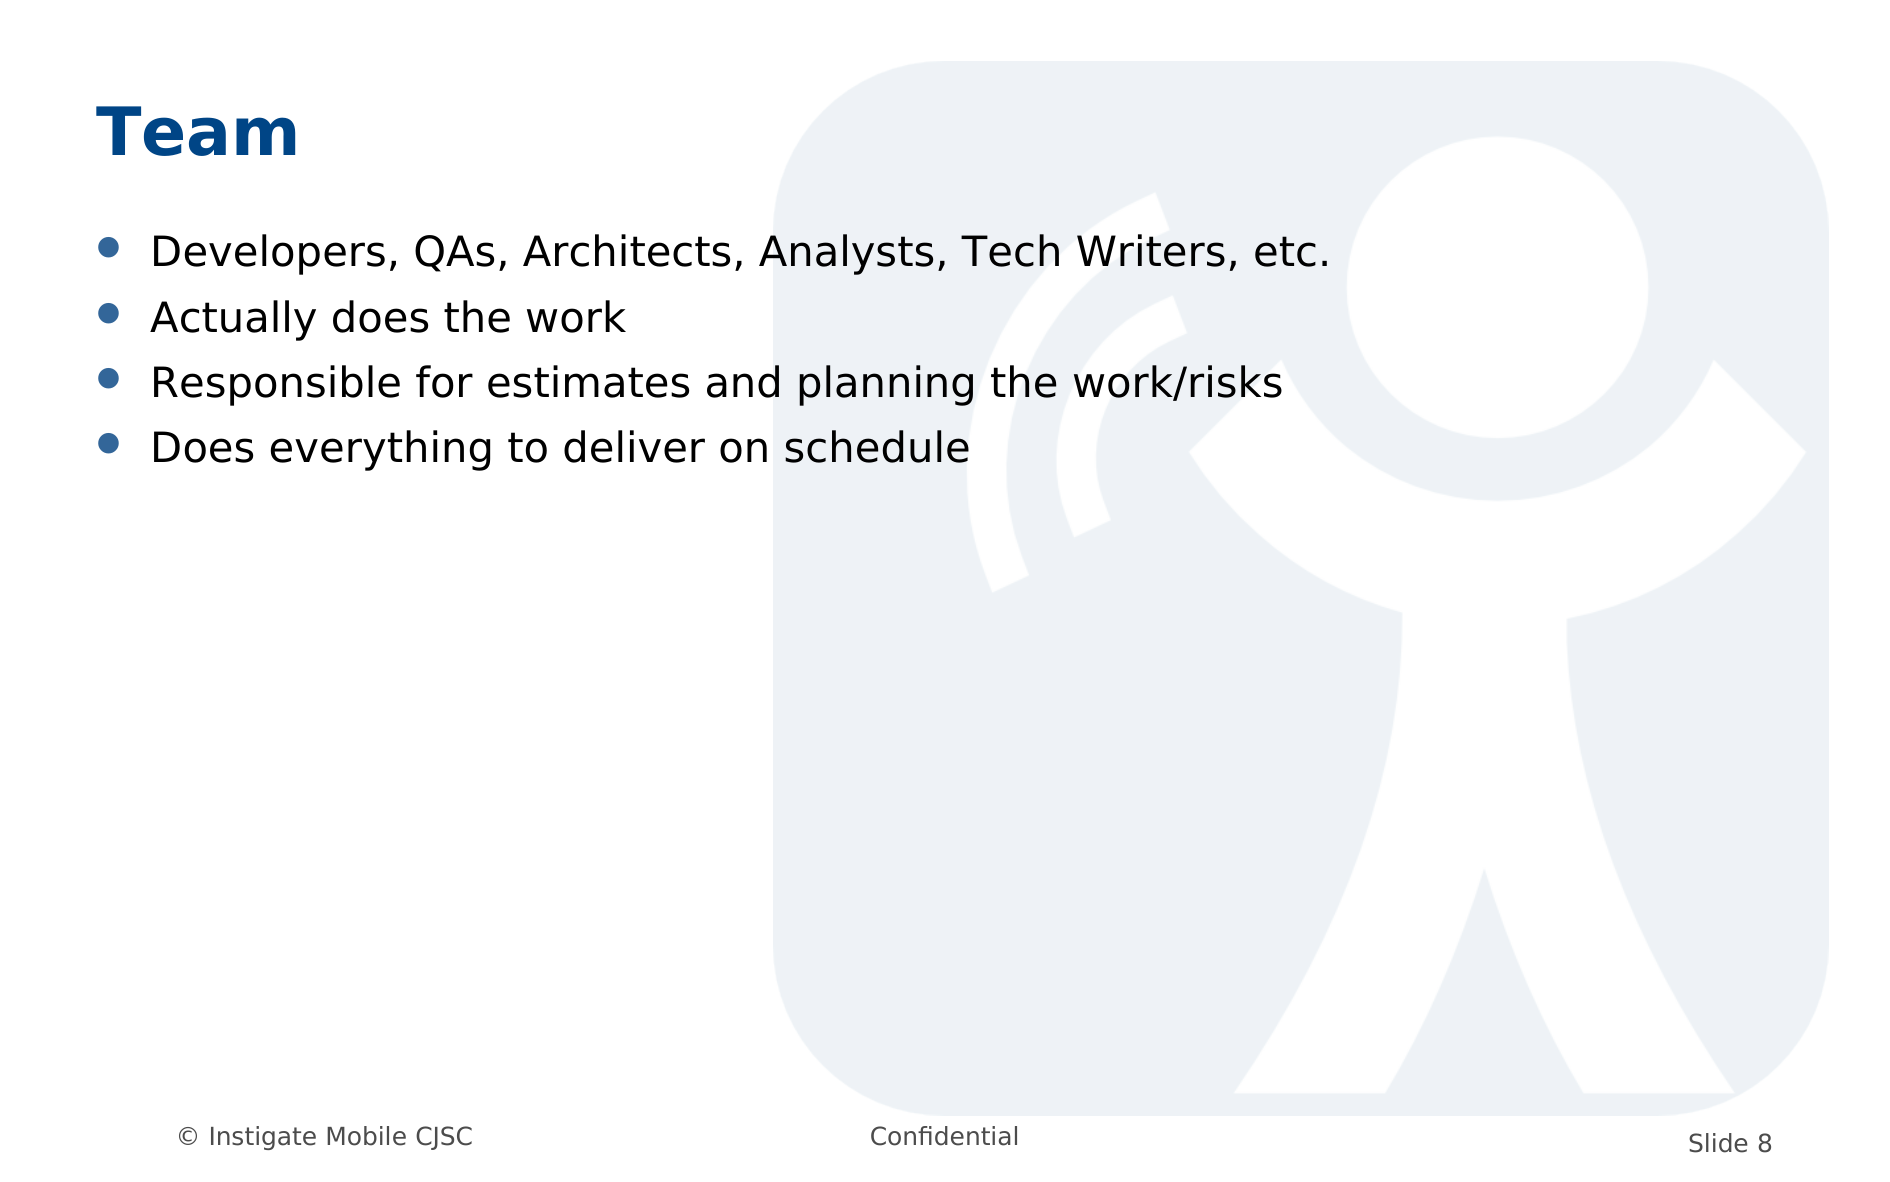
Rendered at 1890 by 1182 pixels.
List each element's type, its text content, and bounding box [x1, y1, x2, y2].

title Team [96, 47, 1794, 217]
list Developers, QAs, Architects, Analysts, Tech Writers, etc. Actually does the work Responsible for estimates and planning the work/risks Does everything to deliver on schedule [95, 228, 1795, 914]
